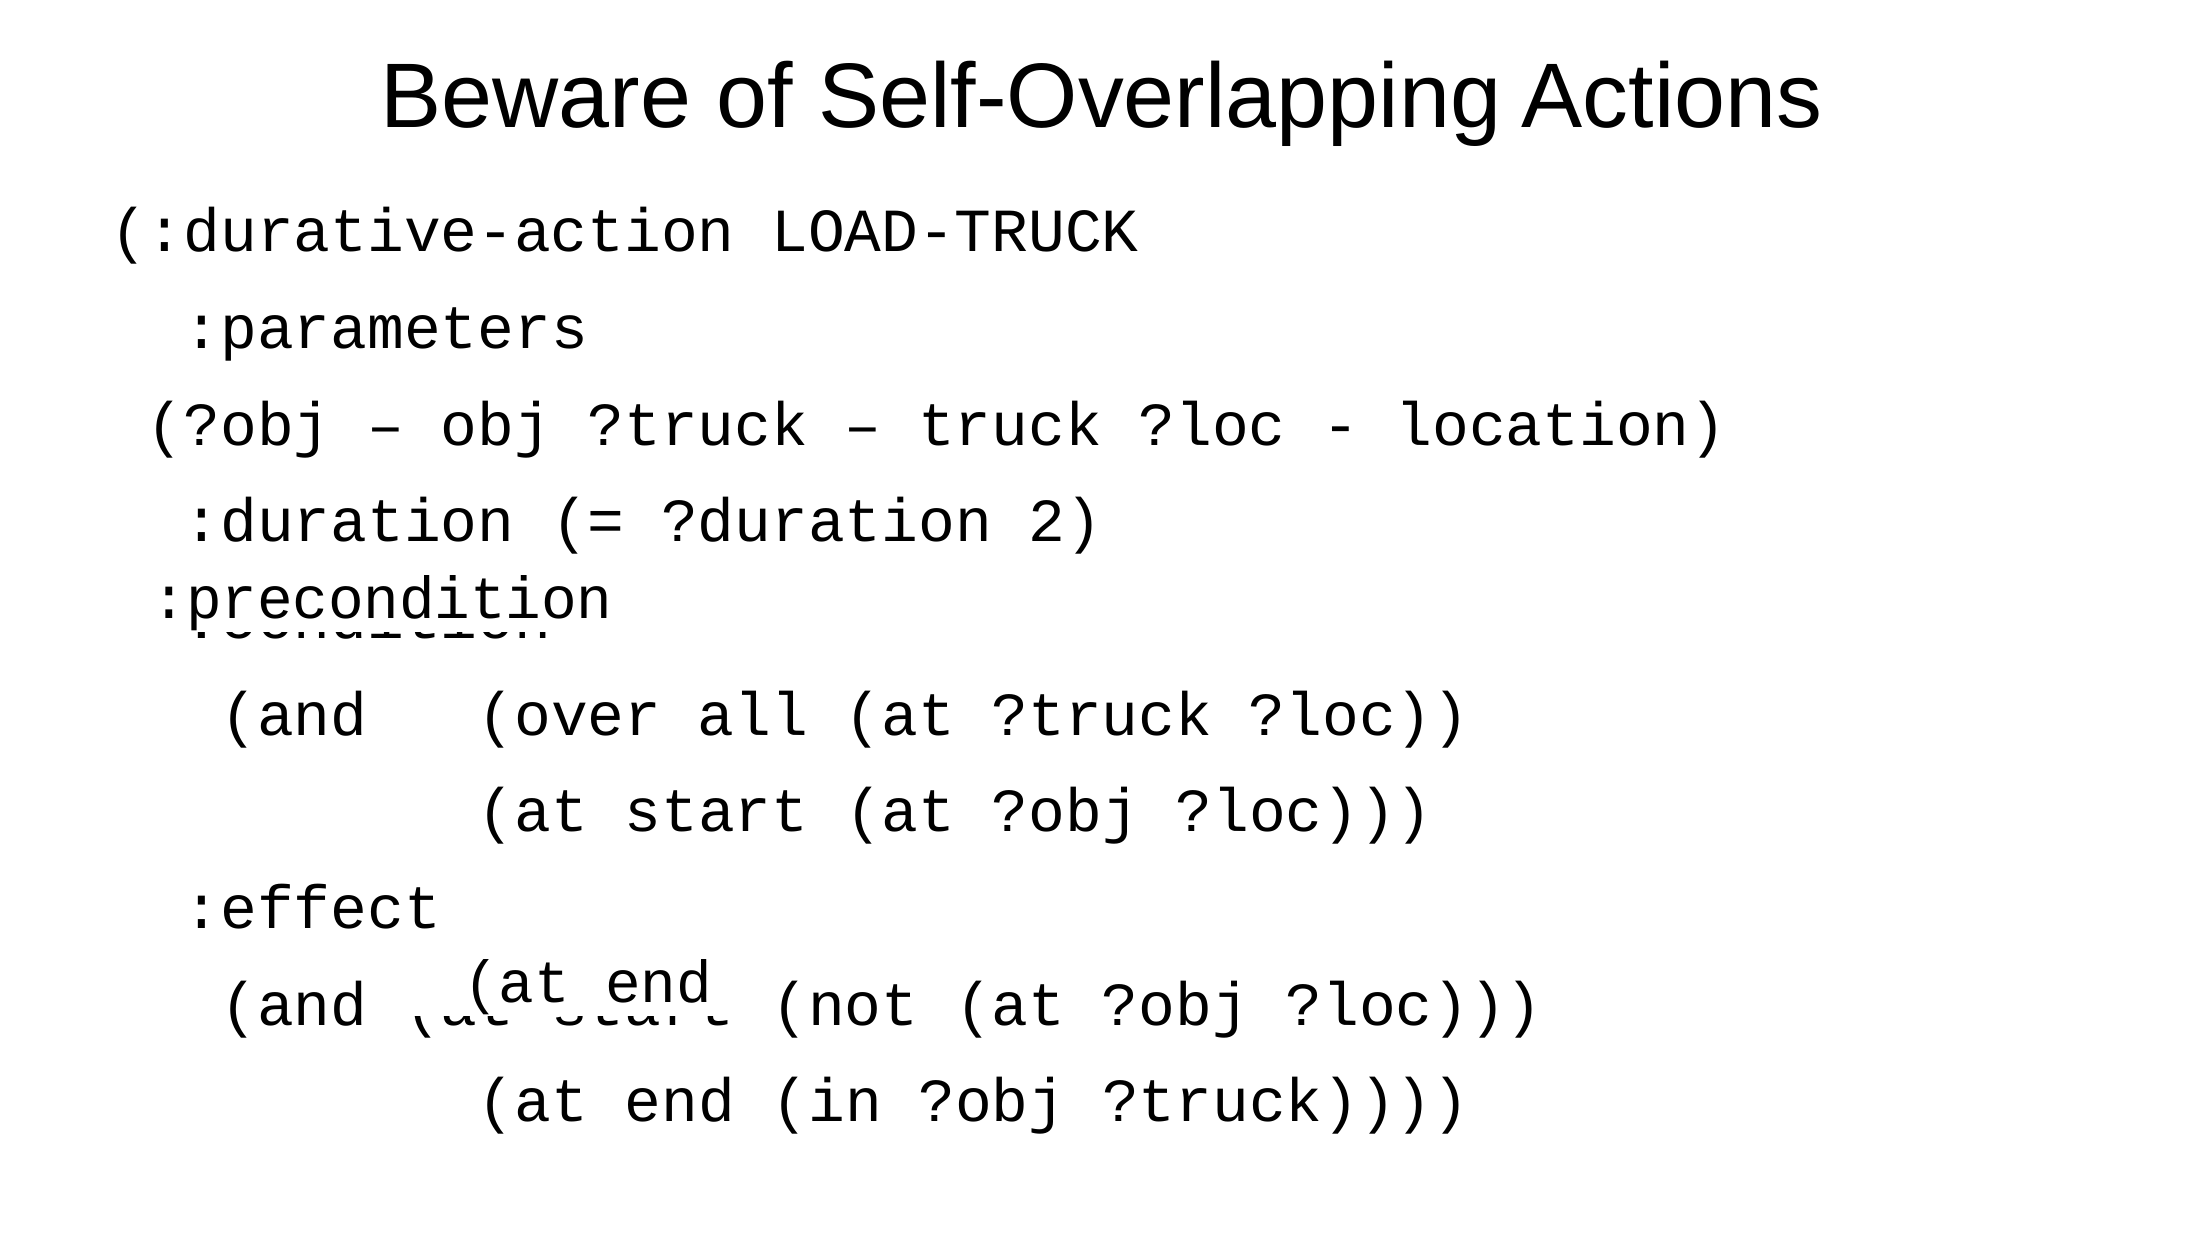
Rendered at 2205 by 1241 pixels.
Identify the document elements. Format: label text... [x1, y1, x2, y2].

text_box (at end [395, 956, 745, 1016]
text_box :precondition [82, 572, 681, 632]
title Beware of Self-Overlapping Actions [110, 44, 2095, 147]
list (:durative-action LOAD-TRUCK :parameters (?obj – obj ?truck – truck ?loc - location) :duration (= ?duration 2) :condition (and (over all (at ?truck ?loc)) (at start (at ?obj ?loc))) :effect (and (at start (not (at ?obj ?loc))) (at end (in ?obj ?truck)))) [110, 200, 2095, 1146]
